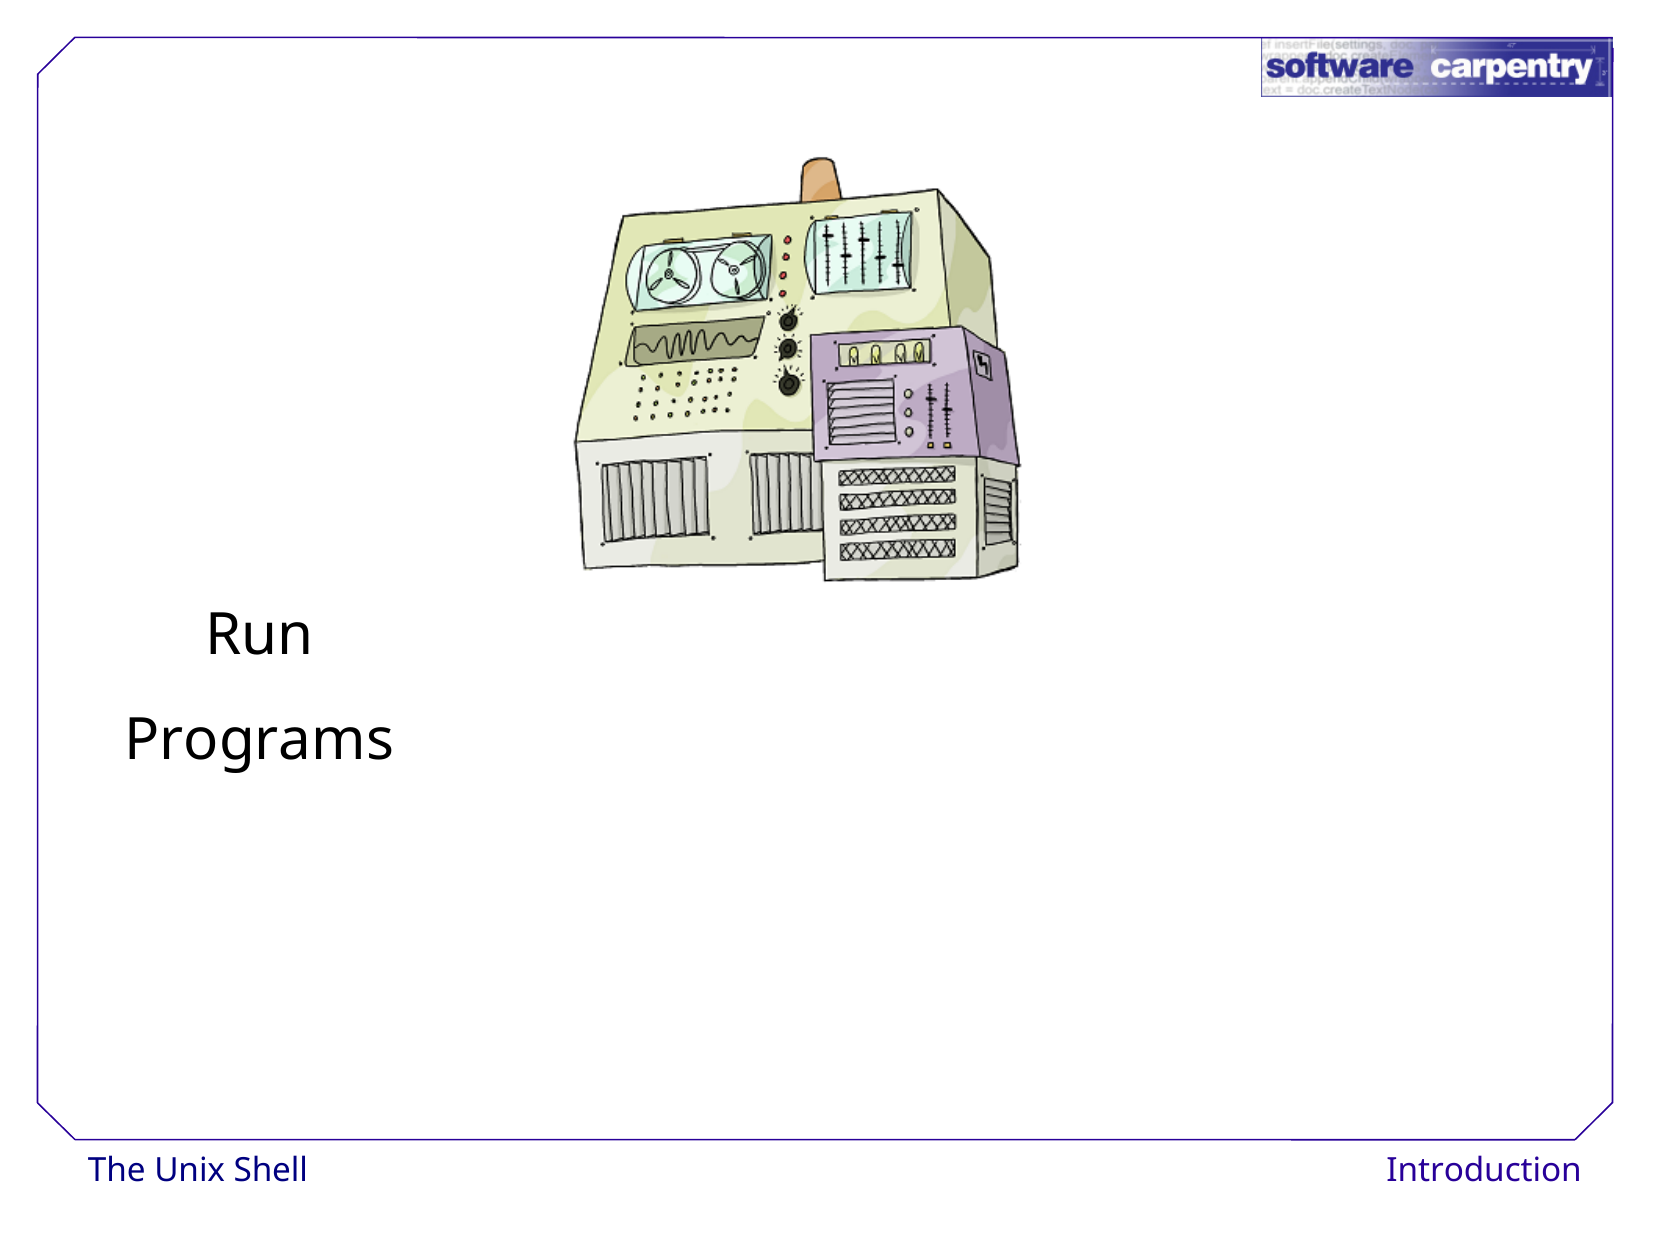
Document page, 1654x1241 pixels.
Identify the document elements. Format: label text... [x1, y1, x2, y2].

text_box Run Programs [34, 553, 484, 780]
picture [524, 109, 1081, 616]
picture [1261, 39, 1613, 97]
